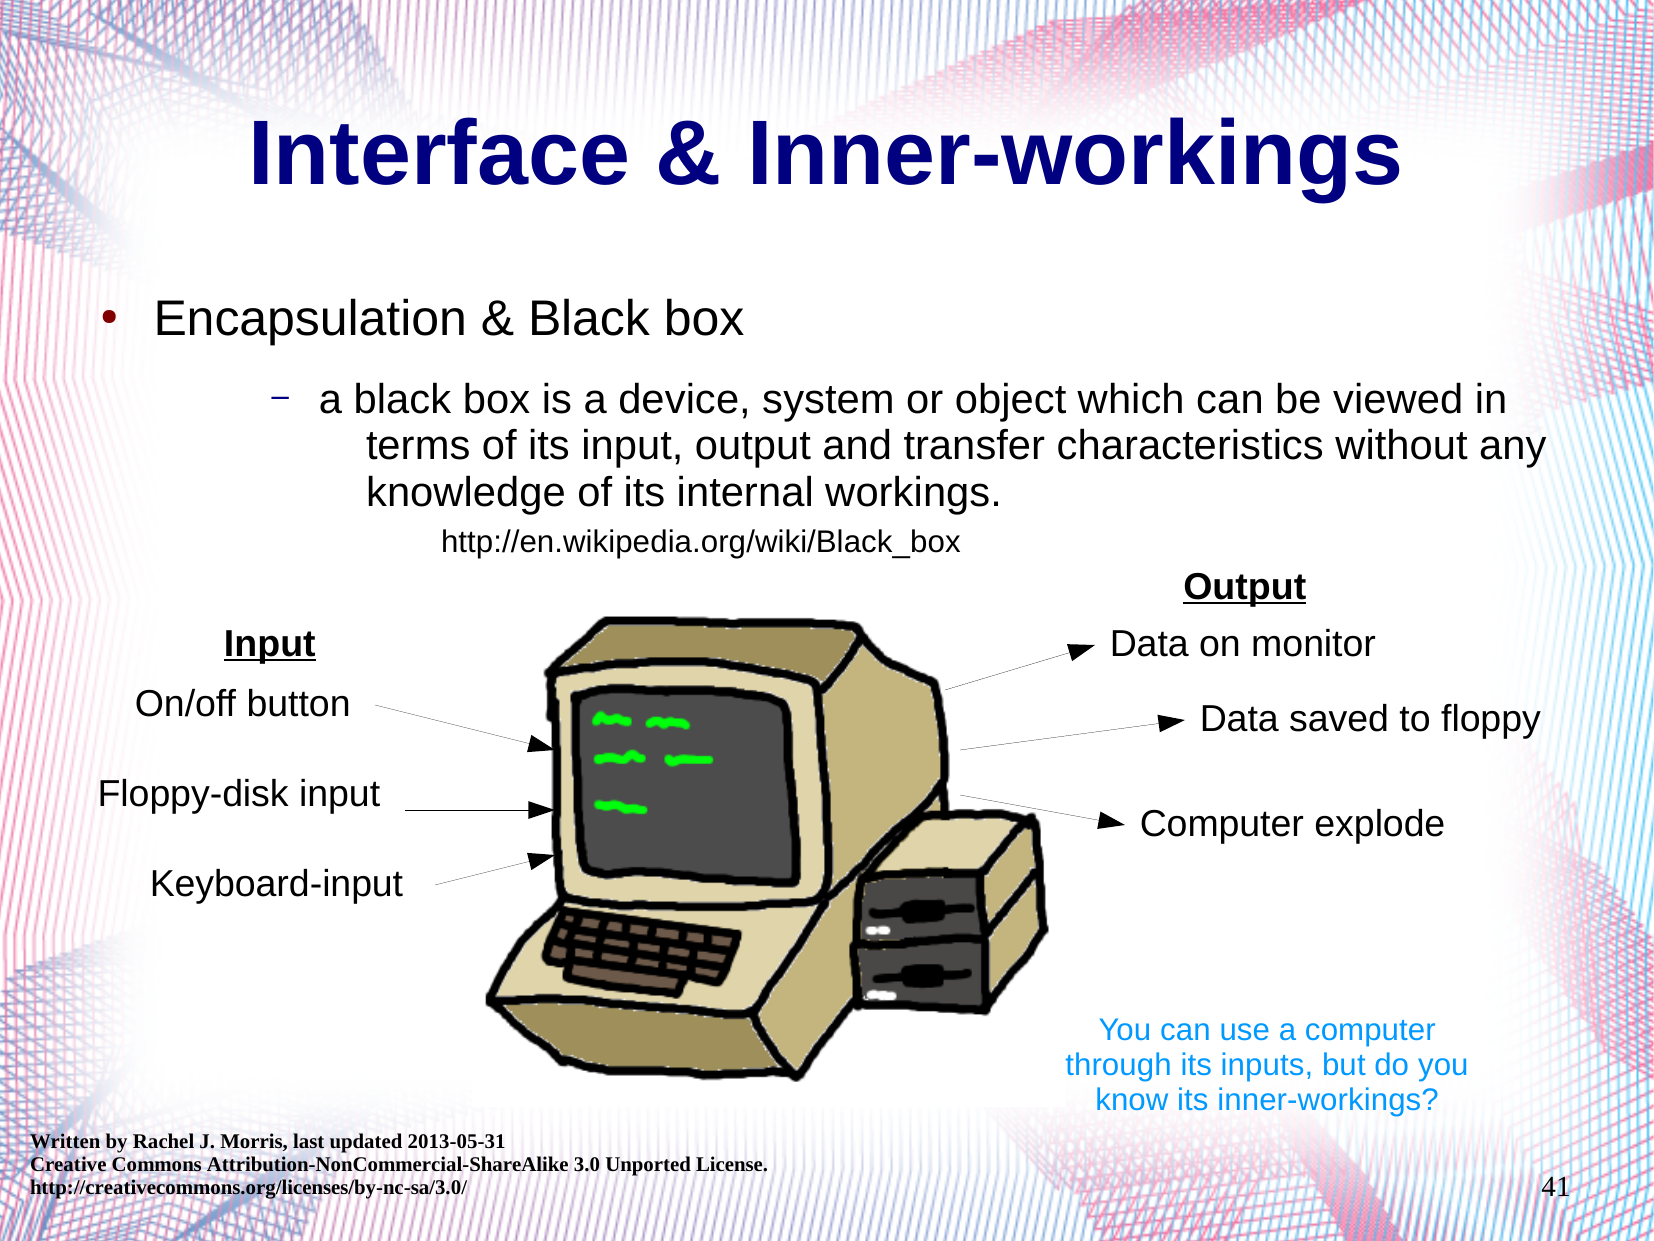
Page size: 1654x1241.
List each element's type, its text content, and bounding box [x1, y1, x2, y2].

text_box Output [1065, 558, 1426, 616]
picture [0, 0, 1654, 1241]
text_box On/off button [120, 675, 391, 732]
text_box Keyboard-input [135, 855, 421, 912]
text_box Data on monitor [1095, 615, 1456, 672]
list Encapsulation & Black box a black box is a device, system or object which can be viewed in terms of its input, output and transfer characteristics without any knowledge of its internal workings. http://en.wikipedia.org/wiki/Black_box [82, 290, 1571, 586]
text_box Floppy-disk input [82, 765, 406, 822]
text_box Data saved to floppy [1185, 690, 1561, 747]
title Interface & Inner-workings [82, 49, 1571, 257]
text_box Computer explode [1125, 795, 1471, 852]
text_box You can use a computer through its inputs, but do you know its inner-workings? [1035, 1005, 1501, 1124]
text_box Input [90, 615, 451, 672]
